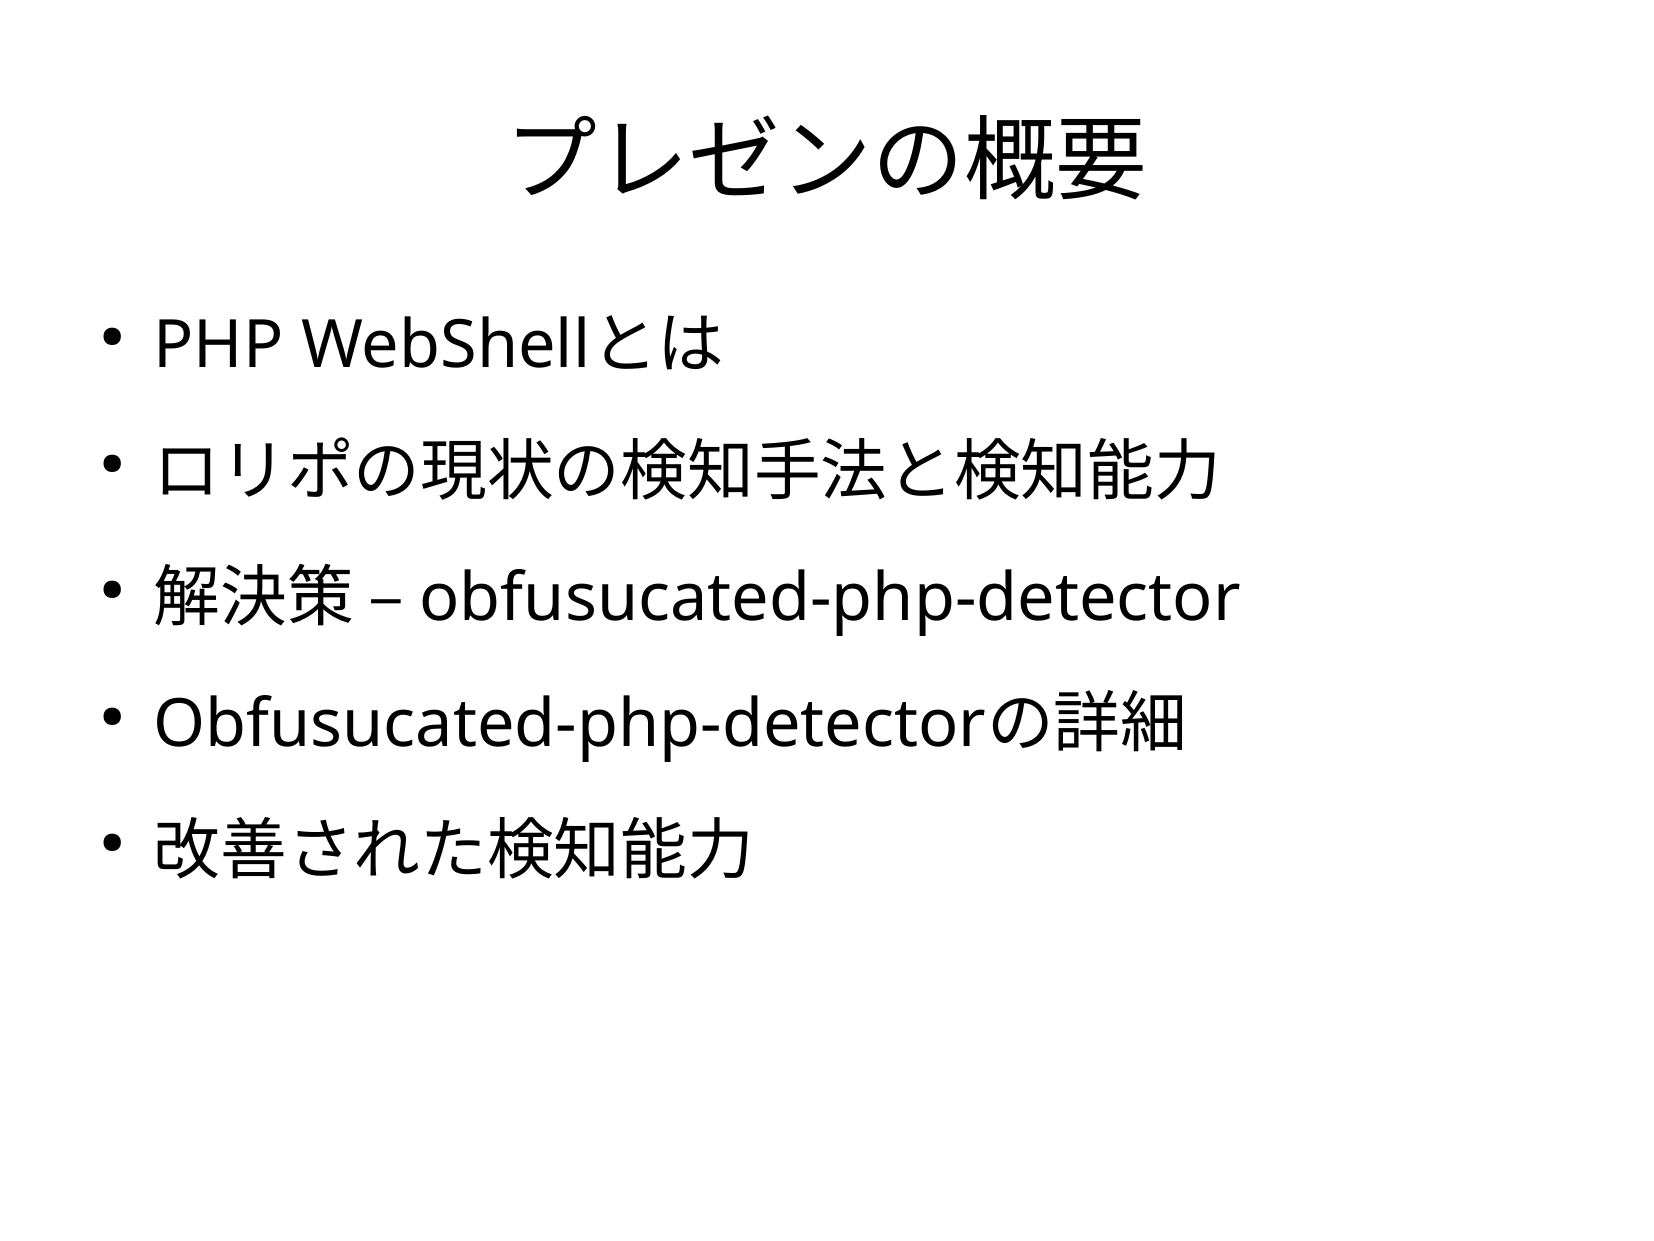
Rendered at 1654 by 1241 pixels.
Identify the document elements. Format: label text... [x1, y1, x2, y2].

list PHP WebShellとは ロリポの現状の検知手法と検知能力 解決策 – obfusucated-php-detector Obfusucated-php-detectorの詳細 改善された検知能力 [82, 290, 1571, 1010]
title プレゼンの概要 [82, 49, 1571, 257]
